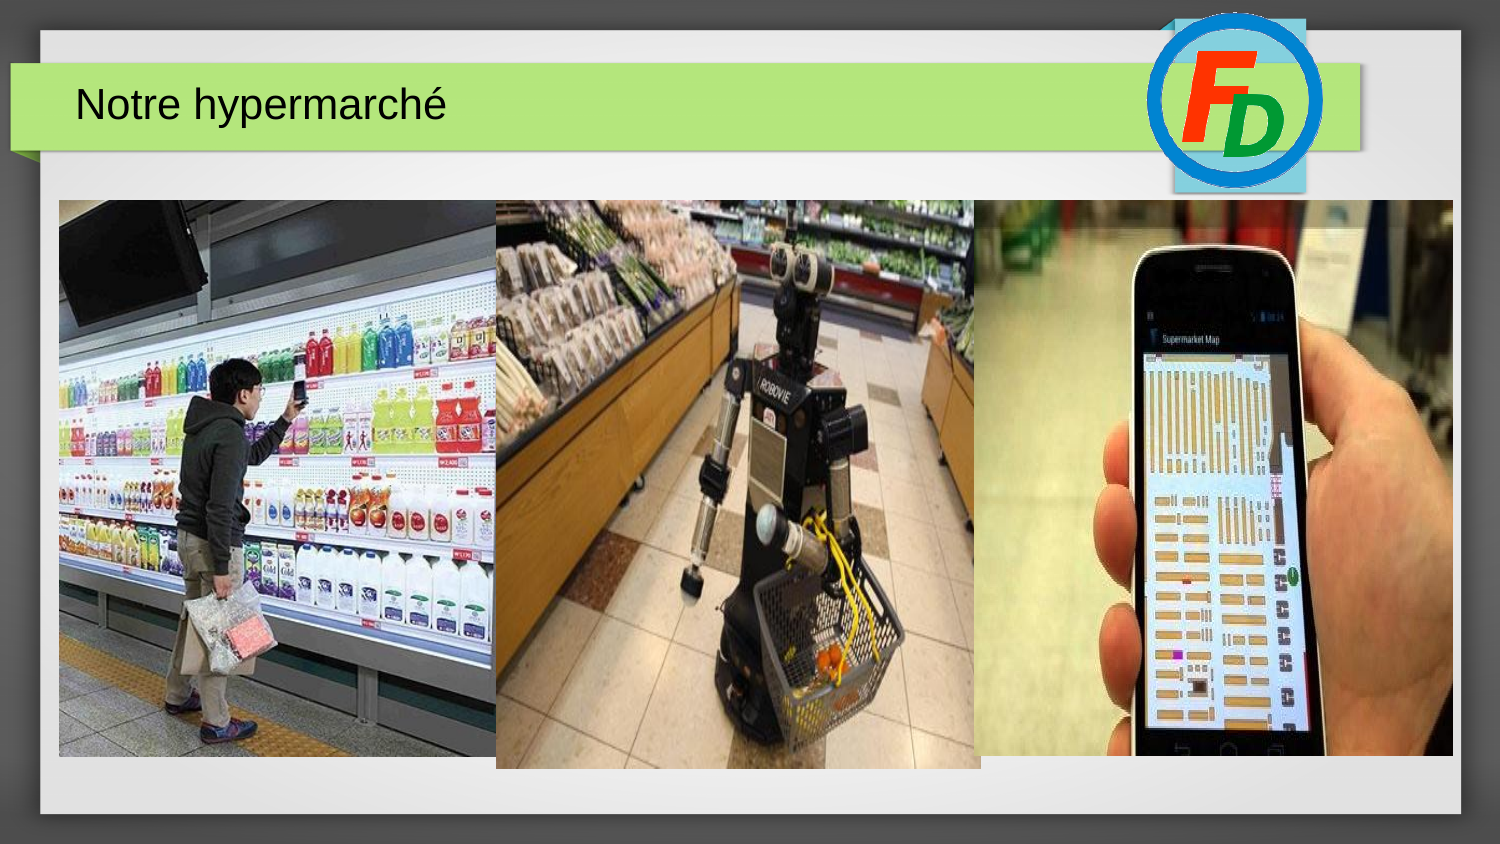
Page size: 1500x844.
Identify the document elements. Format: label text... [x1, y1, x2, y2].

picture [0, 0, 1500, 844]
title Notre hypermarché [75, 64, 1145, 145]
